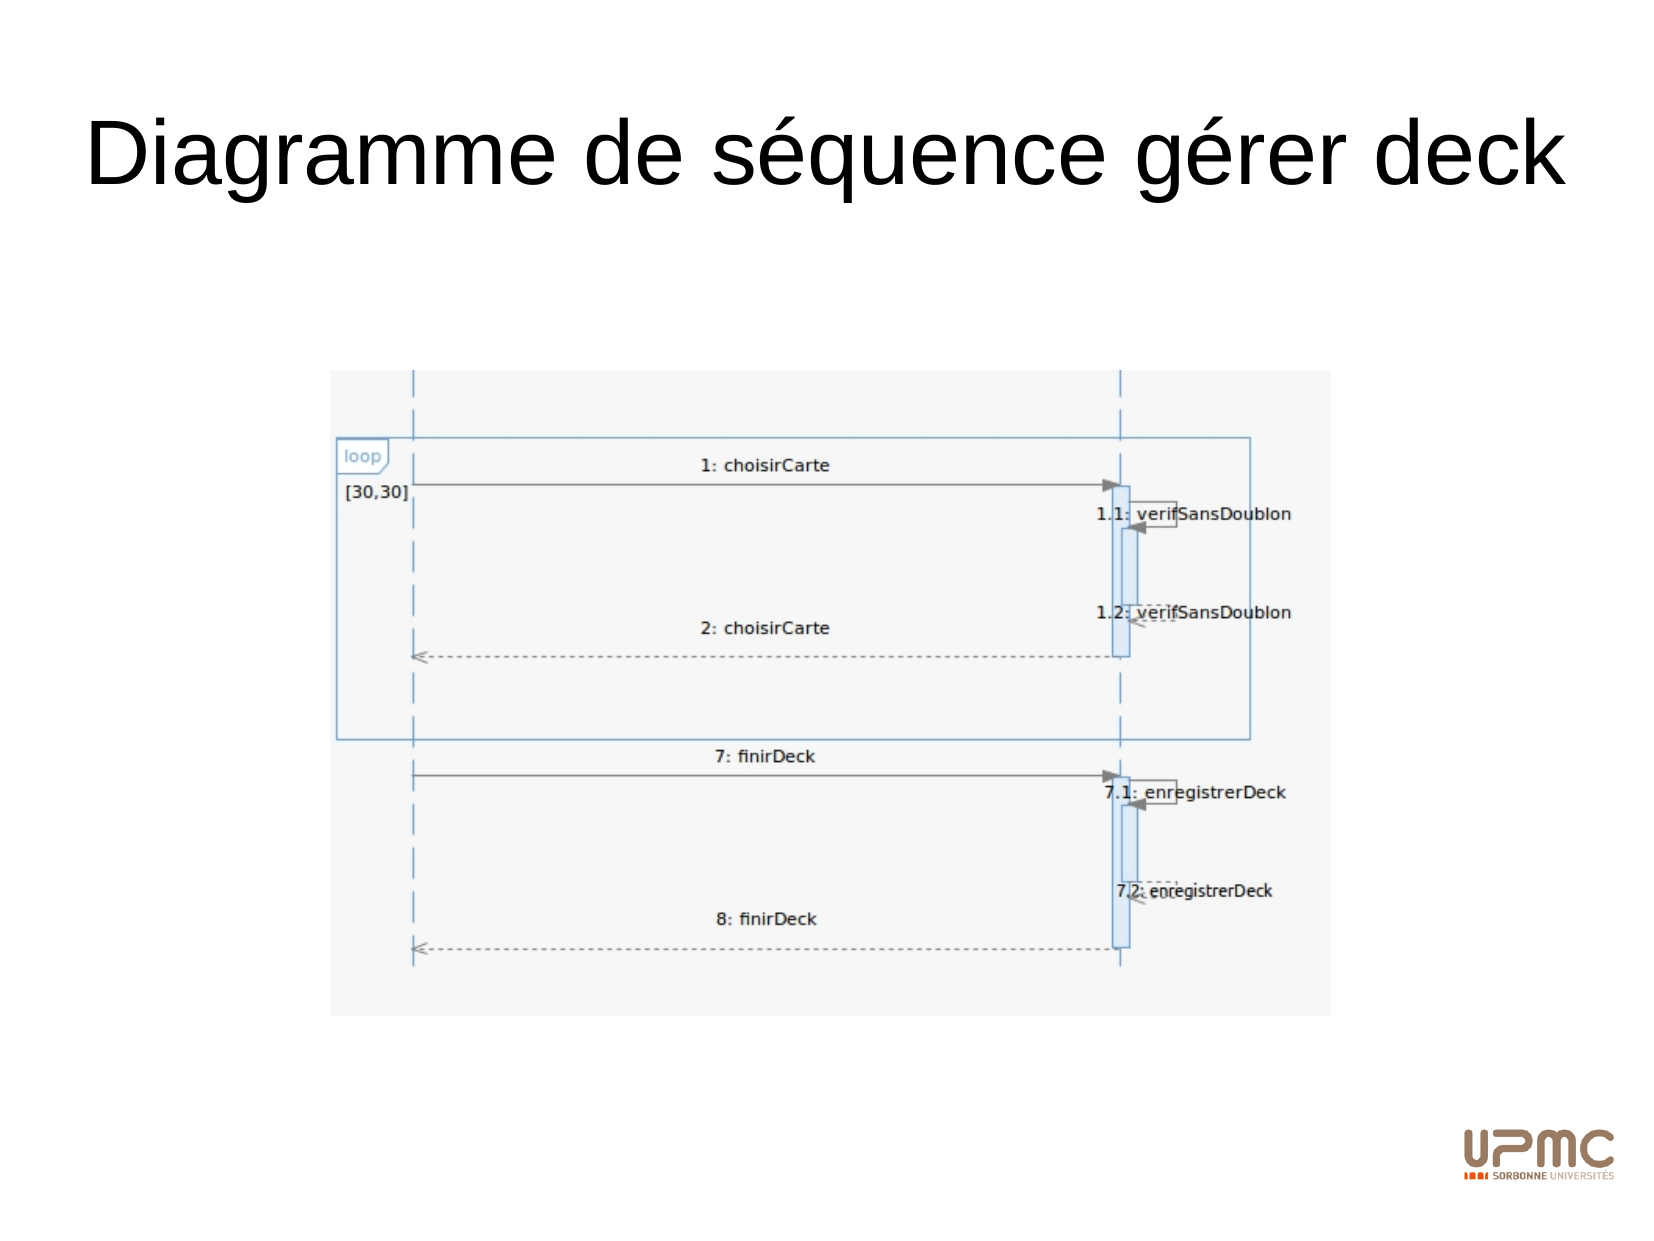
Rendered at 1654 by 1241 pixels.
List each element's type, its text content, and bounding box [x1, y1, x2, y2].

picture [330, 370, 1331, 1016]
picture [1464, 1104, 1614, 1205]
title Diagramme de séquence gérer deck [82, 49, 1571, 257]
